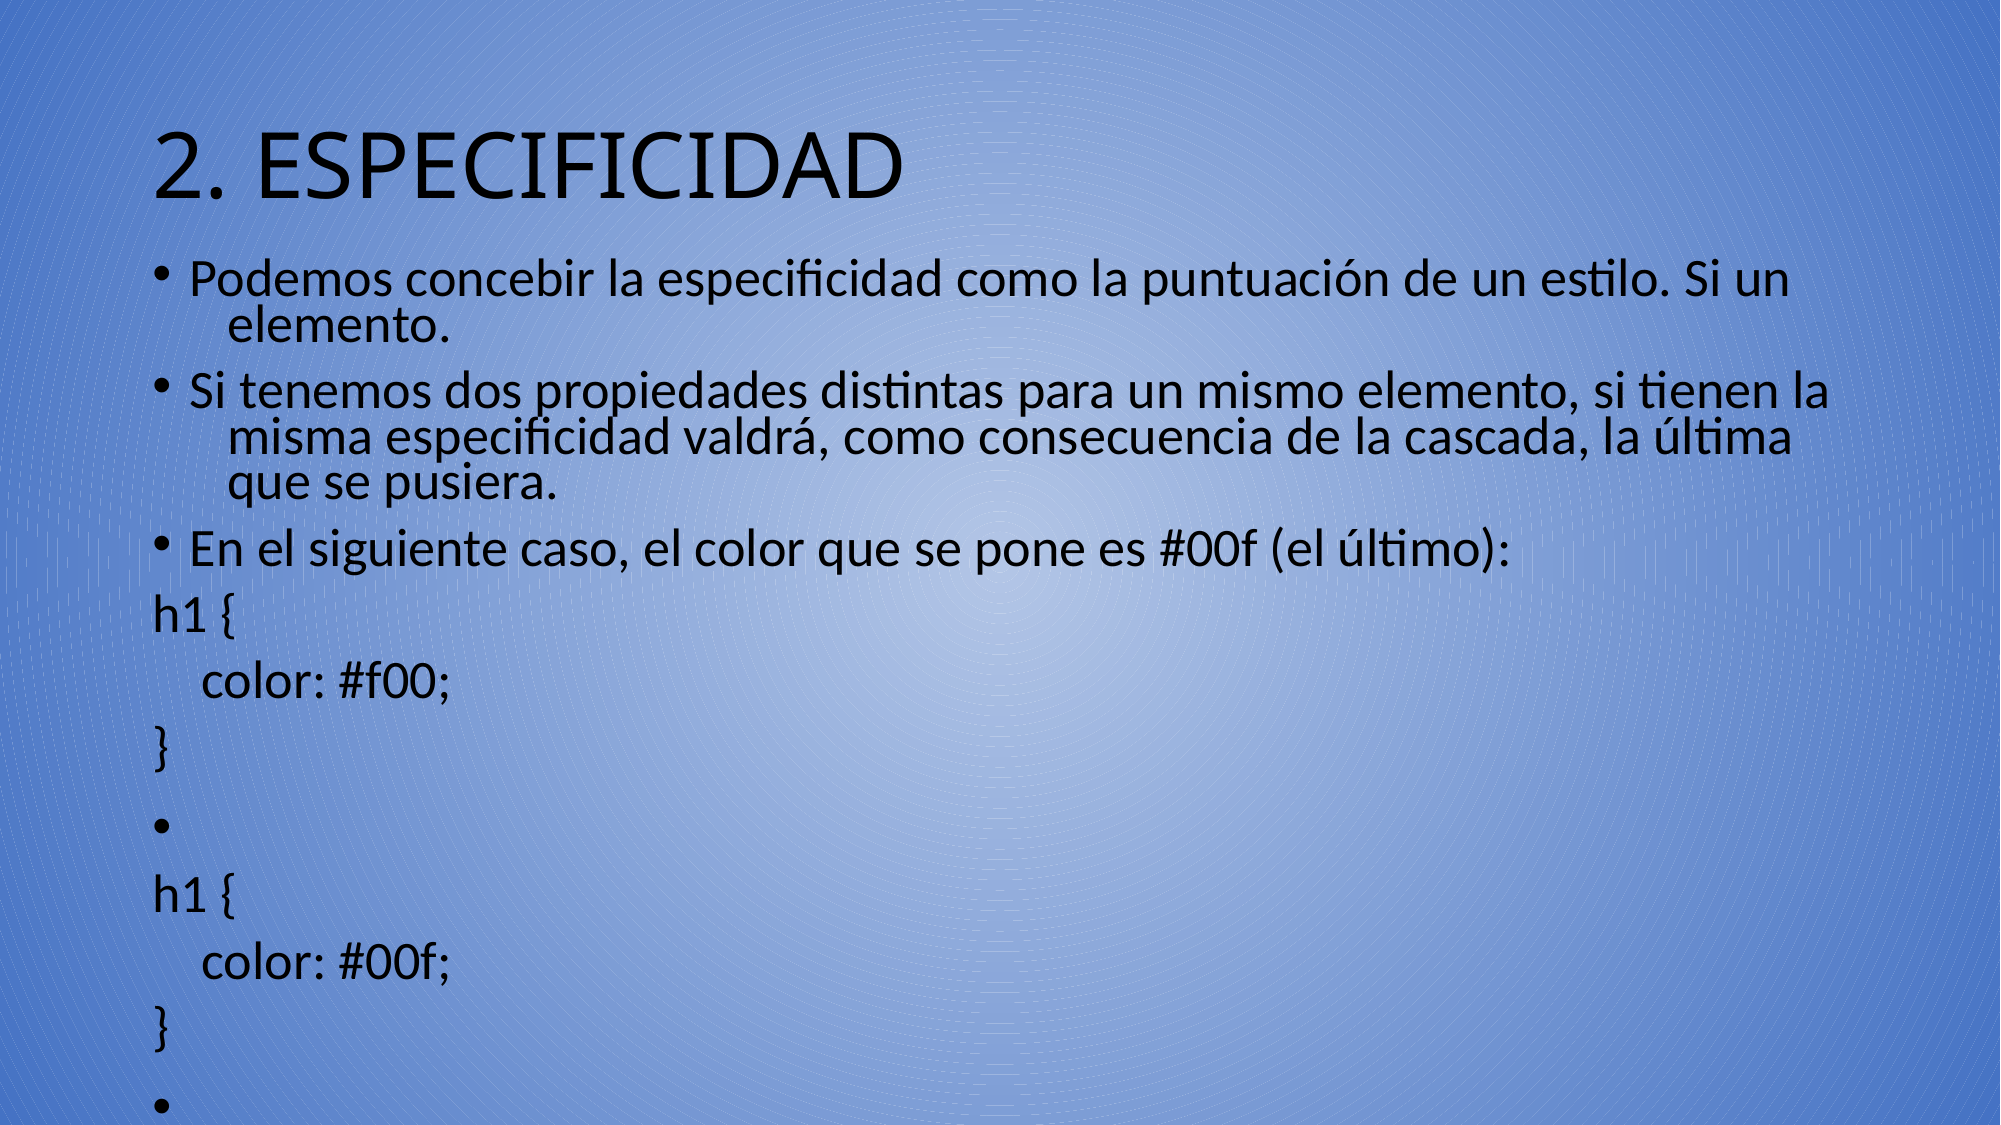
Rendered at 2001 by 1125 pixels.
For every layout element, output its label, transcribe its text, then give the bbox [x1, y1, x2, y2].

list Podemos concebir la especificidad como la puntuación de un estilo. Si un elemento. Si tenemos dos propiedades distintas para un mismo elemento, si tienen la misma especificidad valdrá, como consecuencia de la cascada, la última que se pusiera. En el siguiente caso, el color que se pone es #00f (el último): h1 { color: #f00; } h1 { color: #00f; } [137, 252, 1863, 1106]
title 2. ESPECIFICIDAD [137, 59, 1863, 252]
